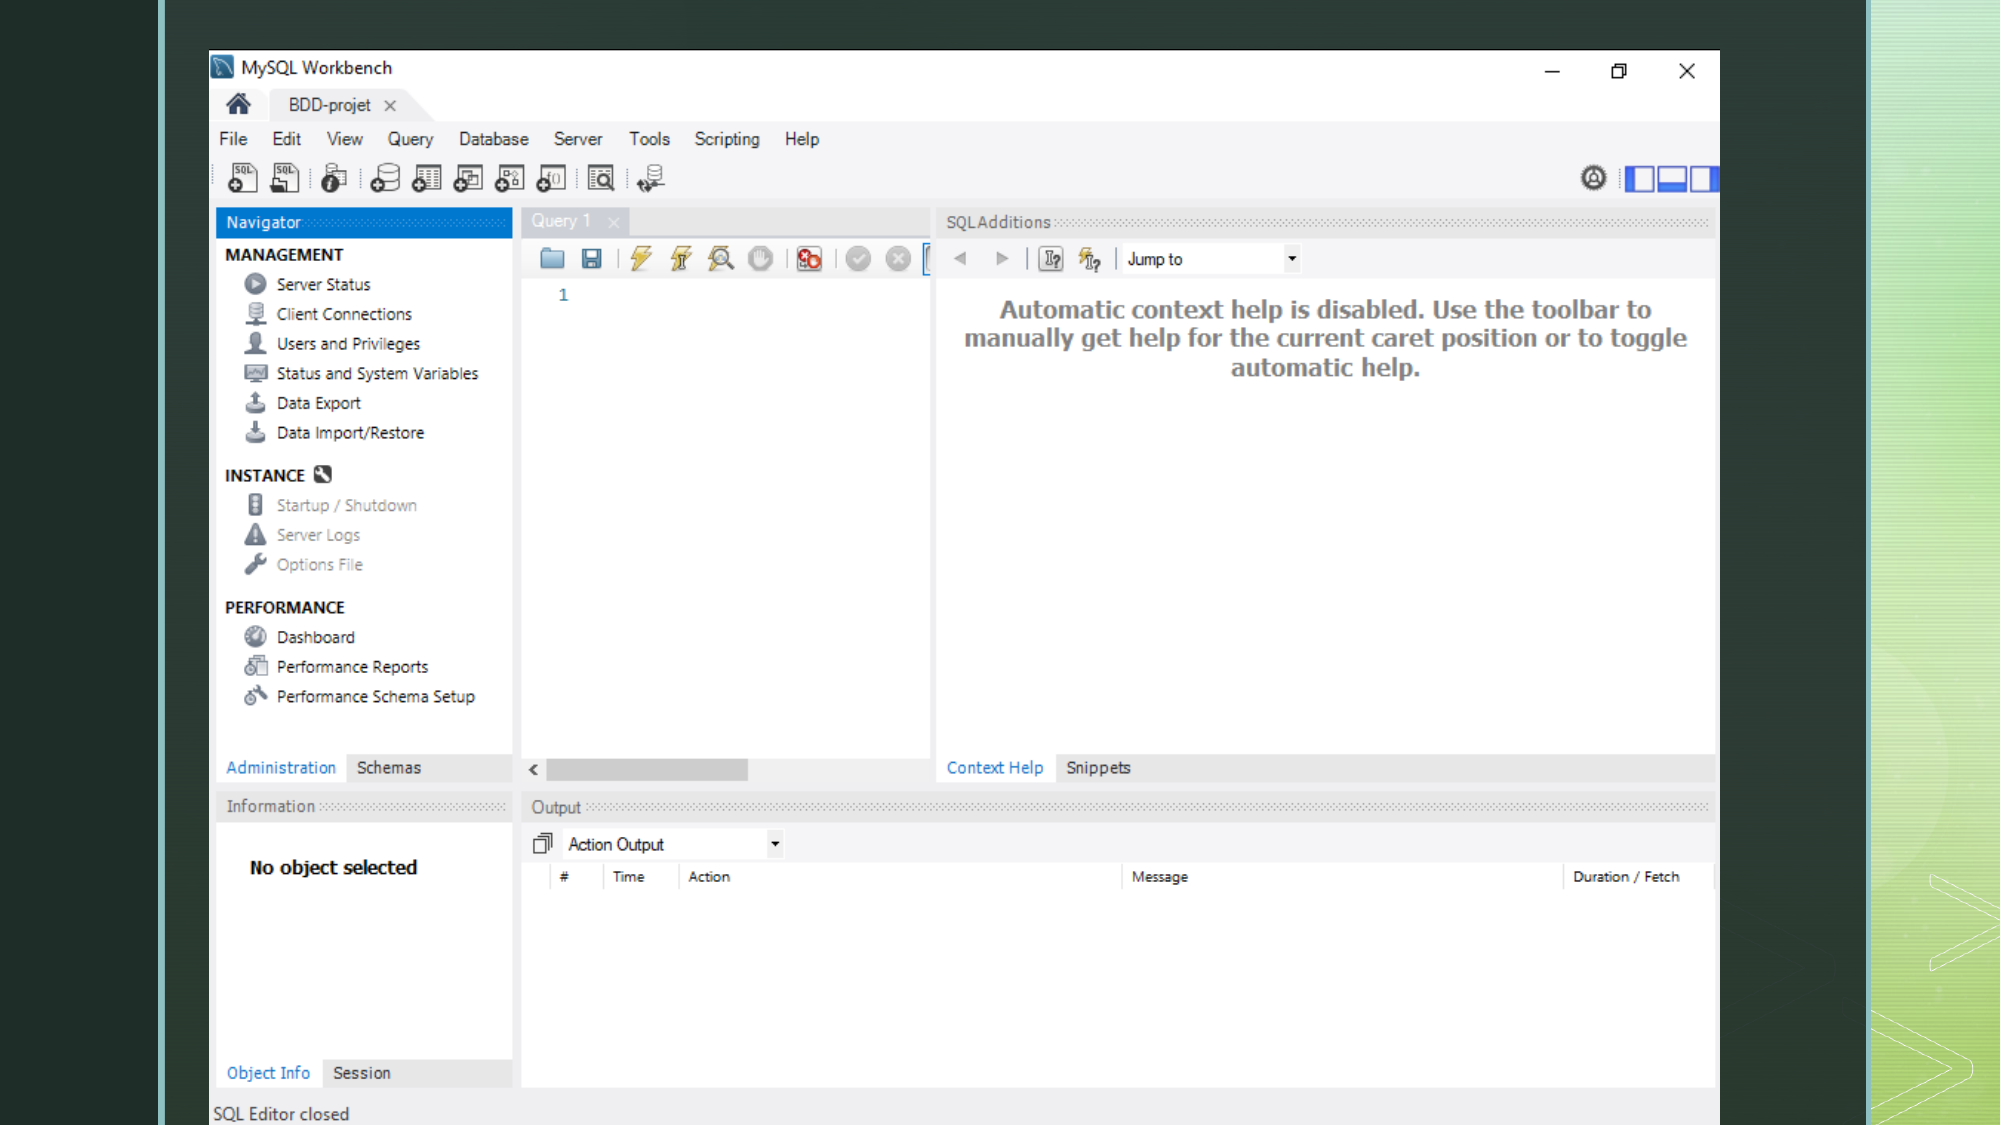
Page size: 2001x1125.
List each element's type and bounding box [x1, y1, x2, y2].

picture [209, 50, 1720, 1125]
